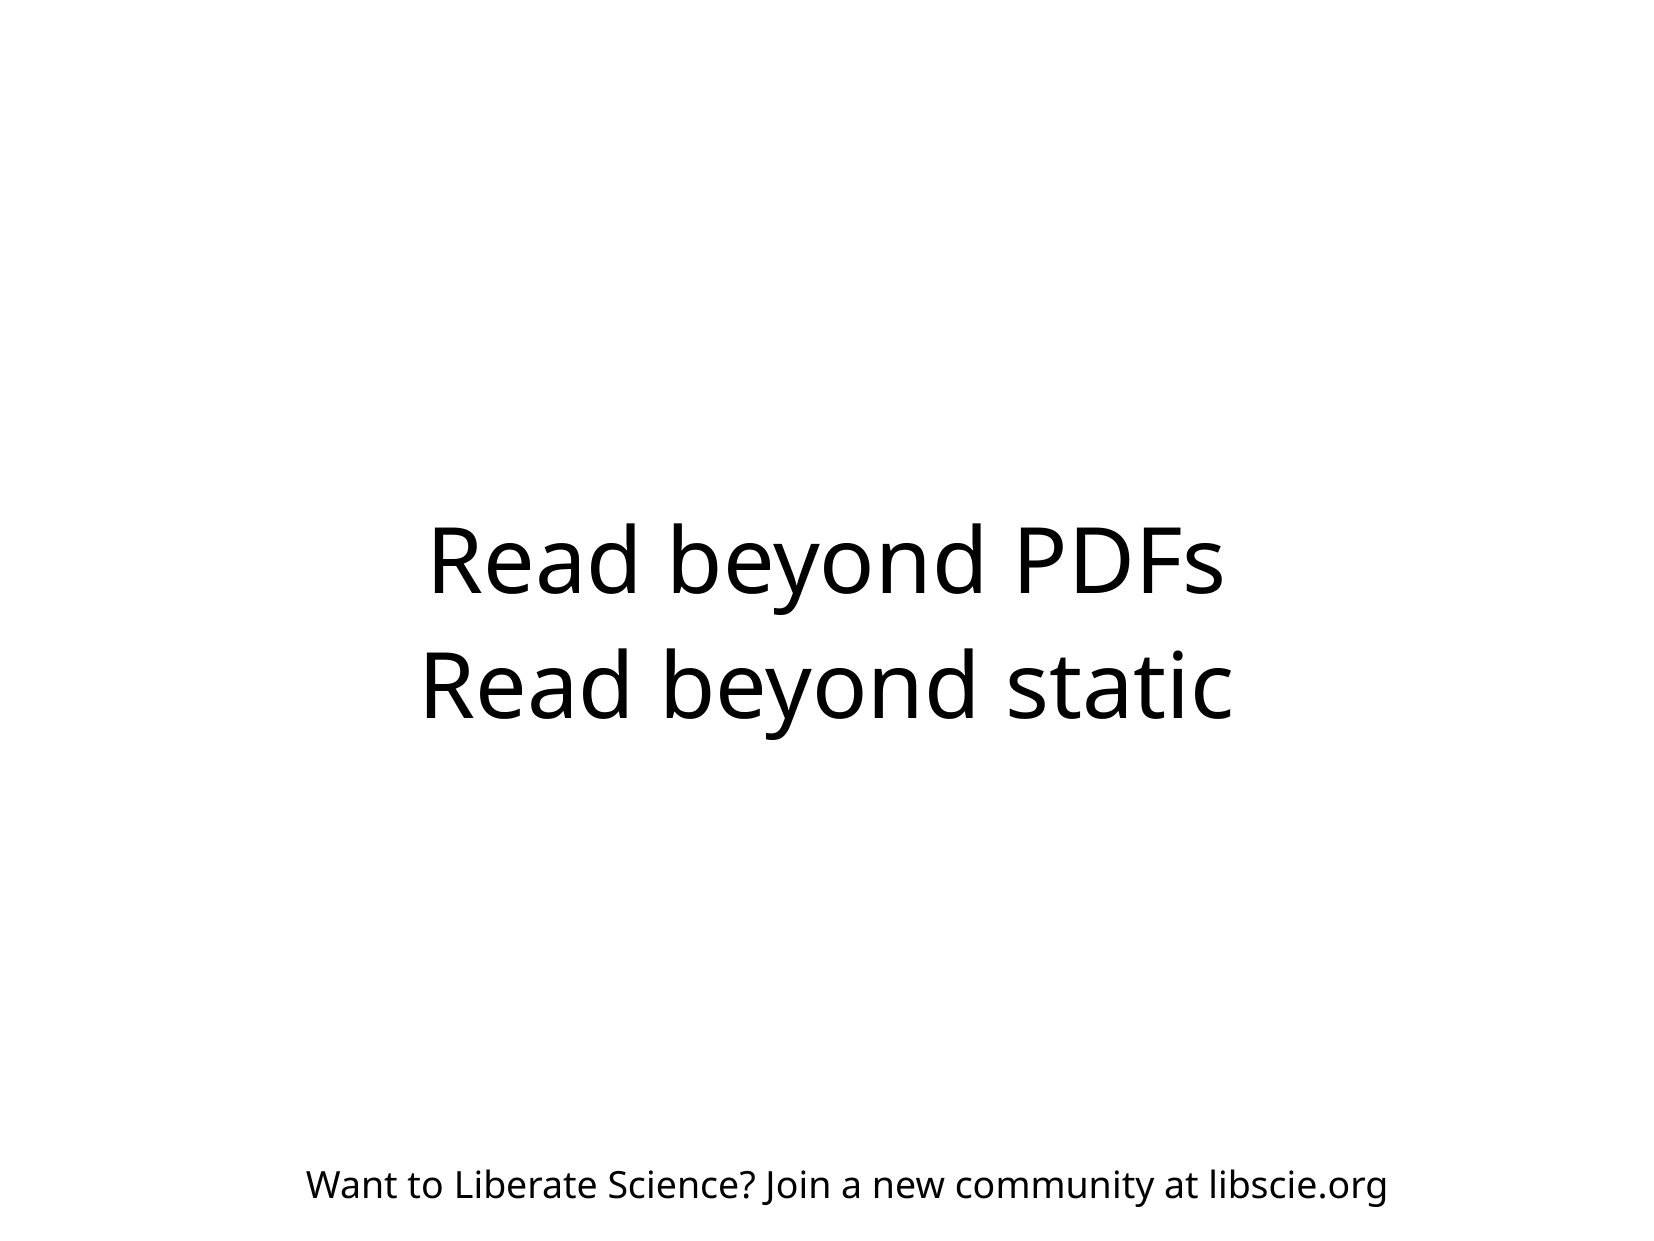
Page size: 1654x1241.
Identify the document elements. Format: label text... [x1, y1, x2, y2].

title Read beyond PDFs Read beyond static [82, 510, 1571, 731]
